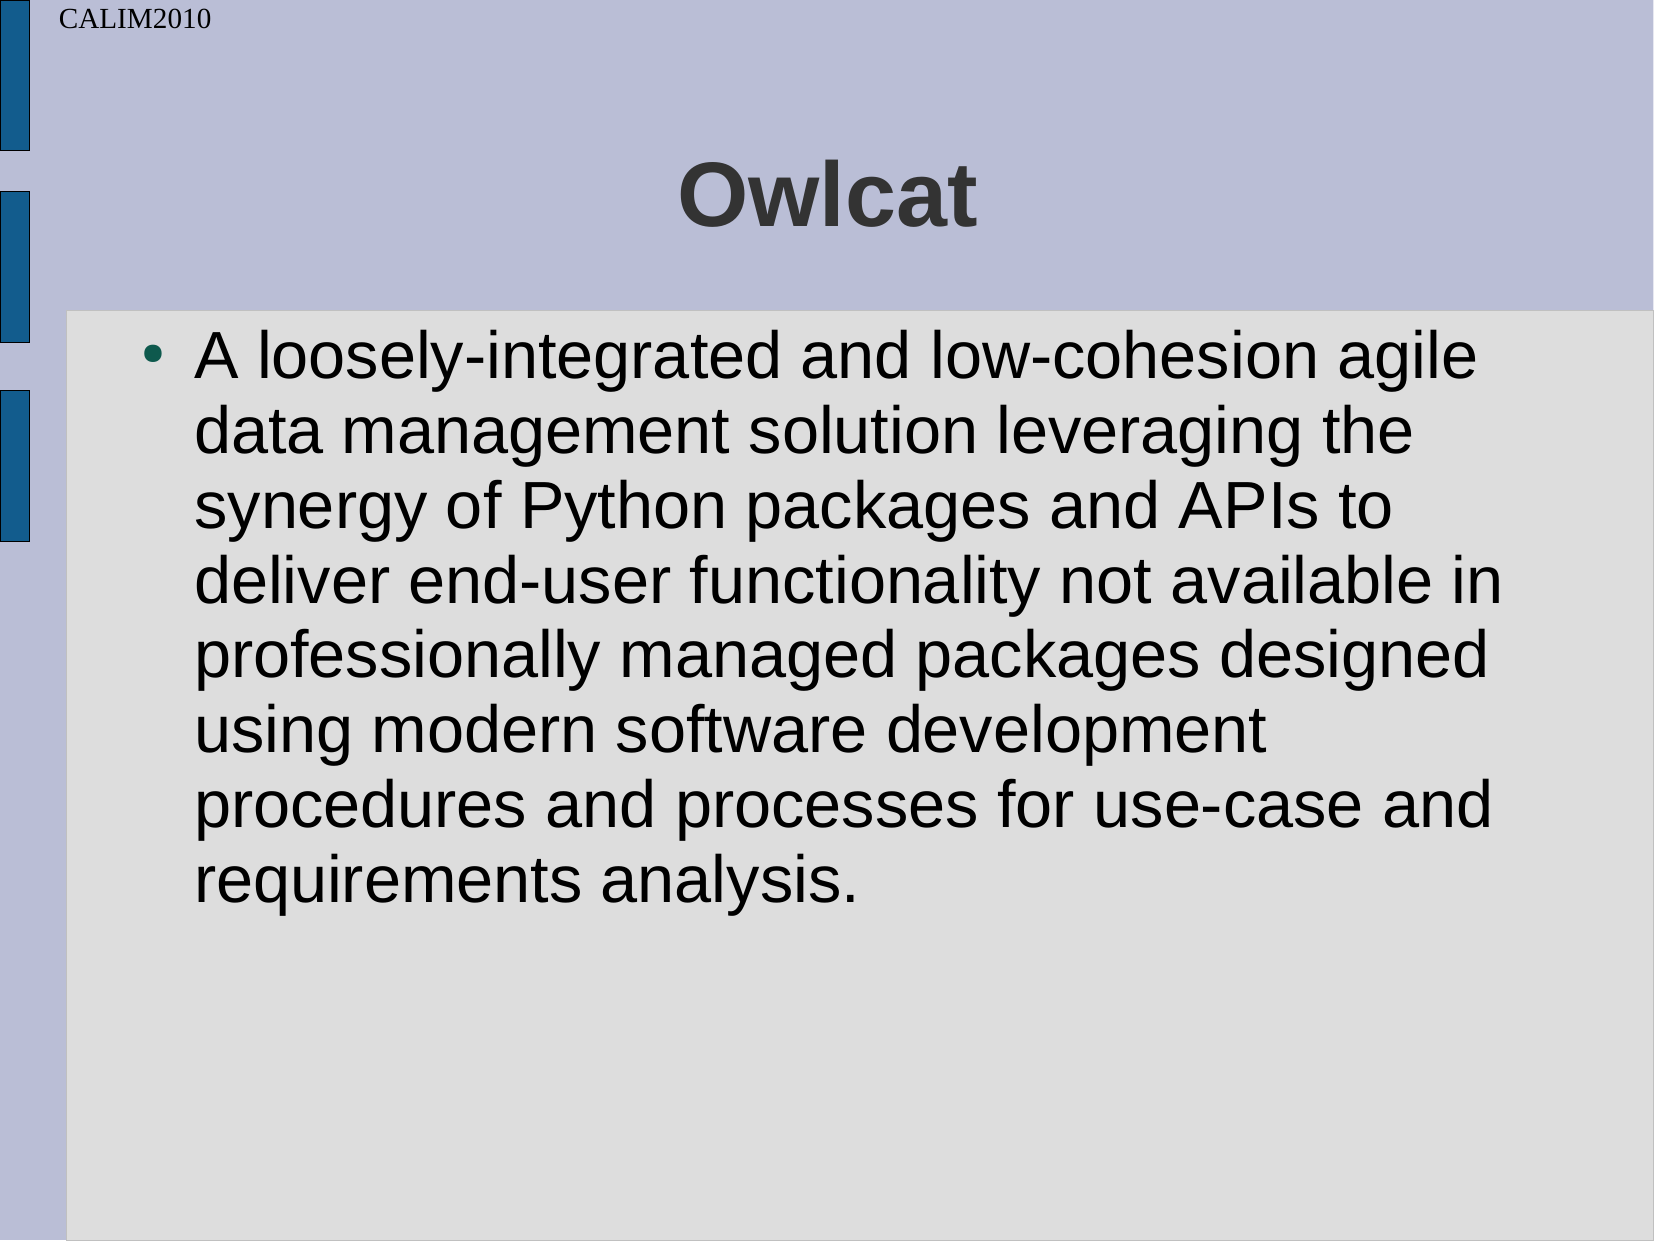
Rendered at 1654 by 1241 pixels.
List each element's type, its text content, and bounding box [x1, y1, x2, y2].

list A loosely-integrated and low-cohesion agile data management solution leveraging the synergy of Python packages and APIs to deliver end-user functionality not available in professionally managed packages designed using modern software development procedures and processes for use-case and requirements analysis. [123, 318, 1536, 1123]
title Owlcat [121, 98, 1534, 291]
